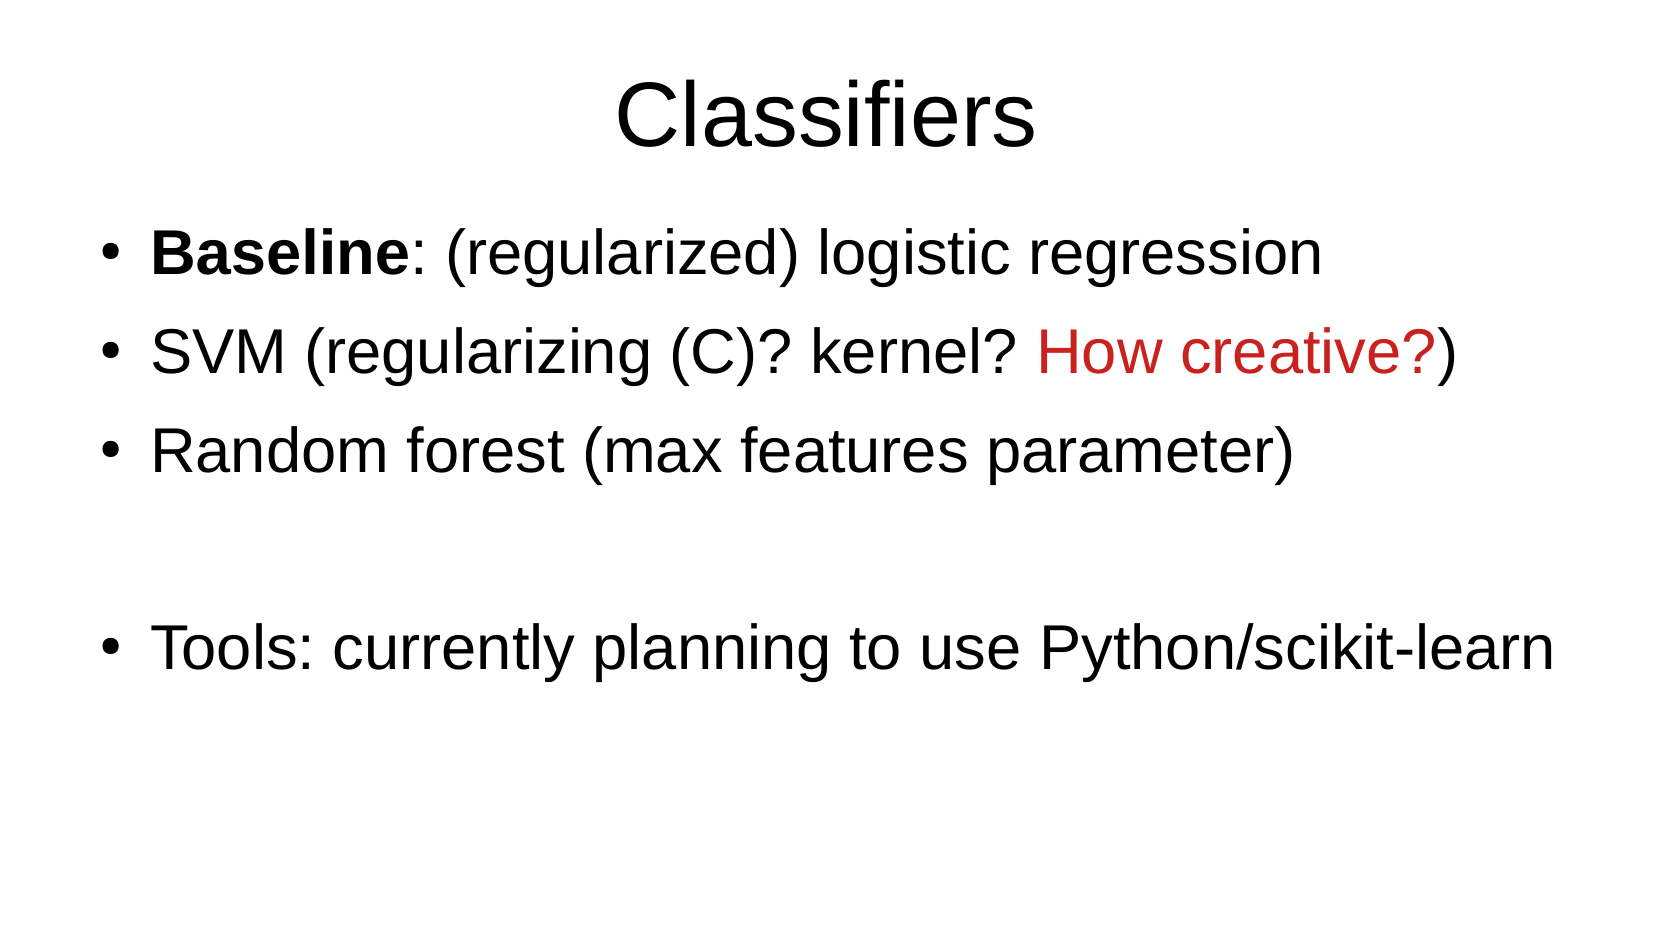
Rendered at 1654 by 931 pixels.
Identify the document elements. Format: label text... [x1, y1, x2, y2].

list Baseline: (regularized) logistic regression SVM (regularizing (C)? kernel? How creative?) Random forest (max features parameter) Tools: currently planning to use Python/scikit-learn [82, 217, 1571, 758]
title Classifiers [82, 37, 1571, 193]
